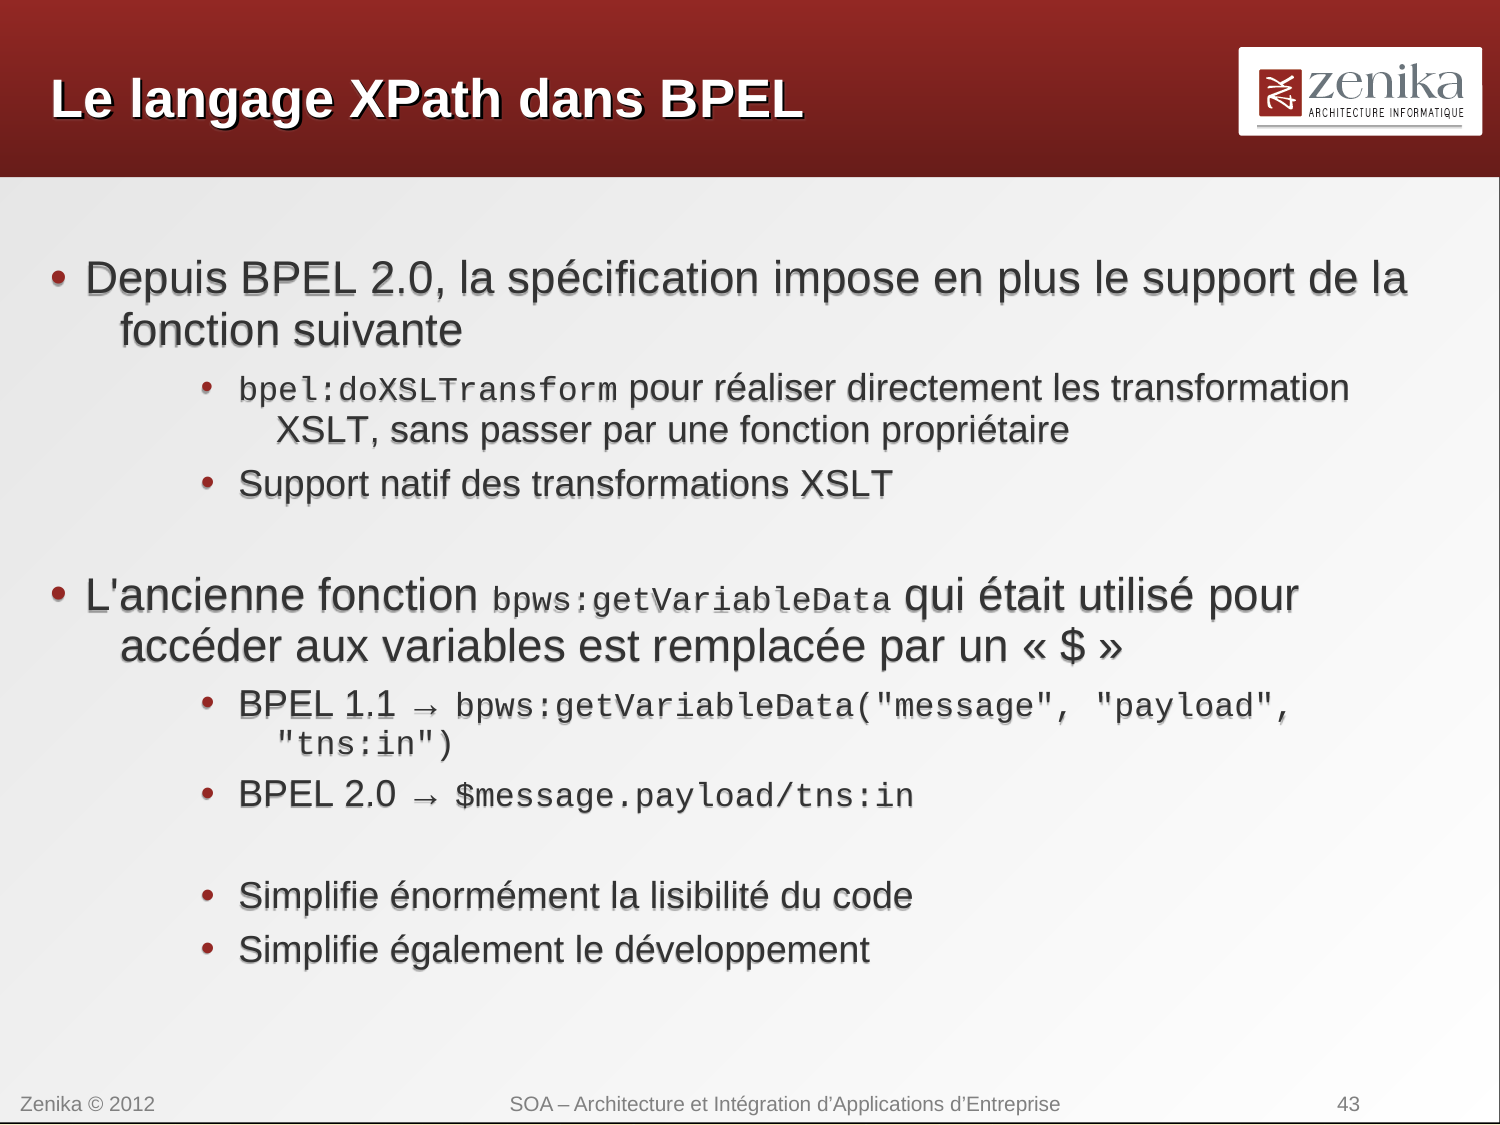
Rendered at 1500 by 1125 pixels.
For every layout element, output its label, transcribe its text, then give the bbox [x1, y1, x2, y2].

subtitle Depuis BPEL 2.0, la spécification impose en plus le support de la fonction suivante bpel:doXSLTransform pour réaliser directement les transformation XSLT, sans passer par une fonction propriétaire Support natif des transformations XSLT L'ancienne fonction bpws:getVariableData qui était utilisé pour accéder aux variables est remplacée par un « $ » BPEL 1.1 → bpws:getVariableData("message", "payload", "tns:in") BPEL 2.0 → $message.payload/tns:in Simplifie énormément la lisibilité du code Simplifie également le développement [50, 249, 1435, 1079]
title Le langage XPath dans BPEL [50, 22, 1206, 172]
